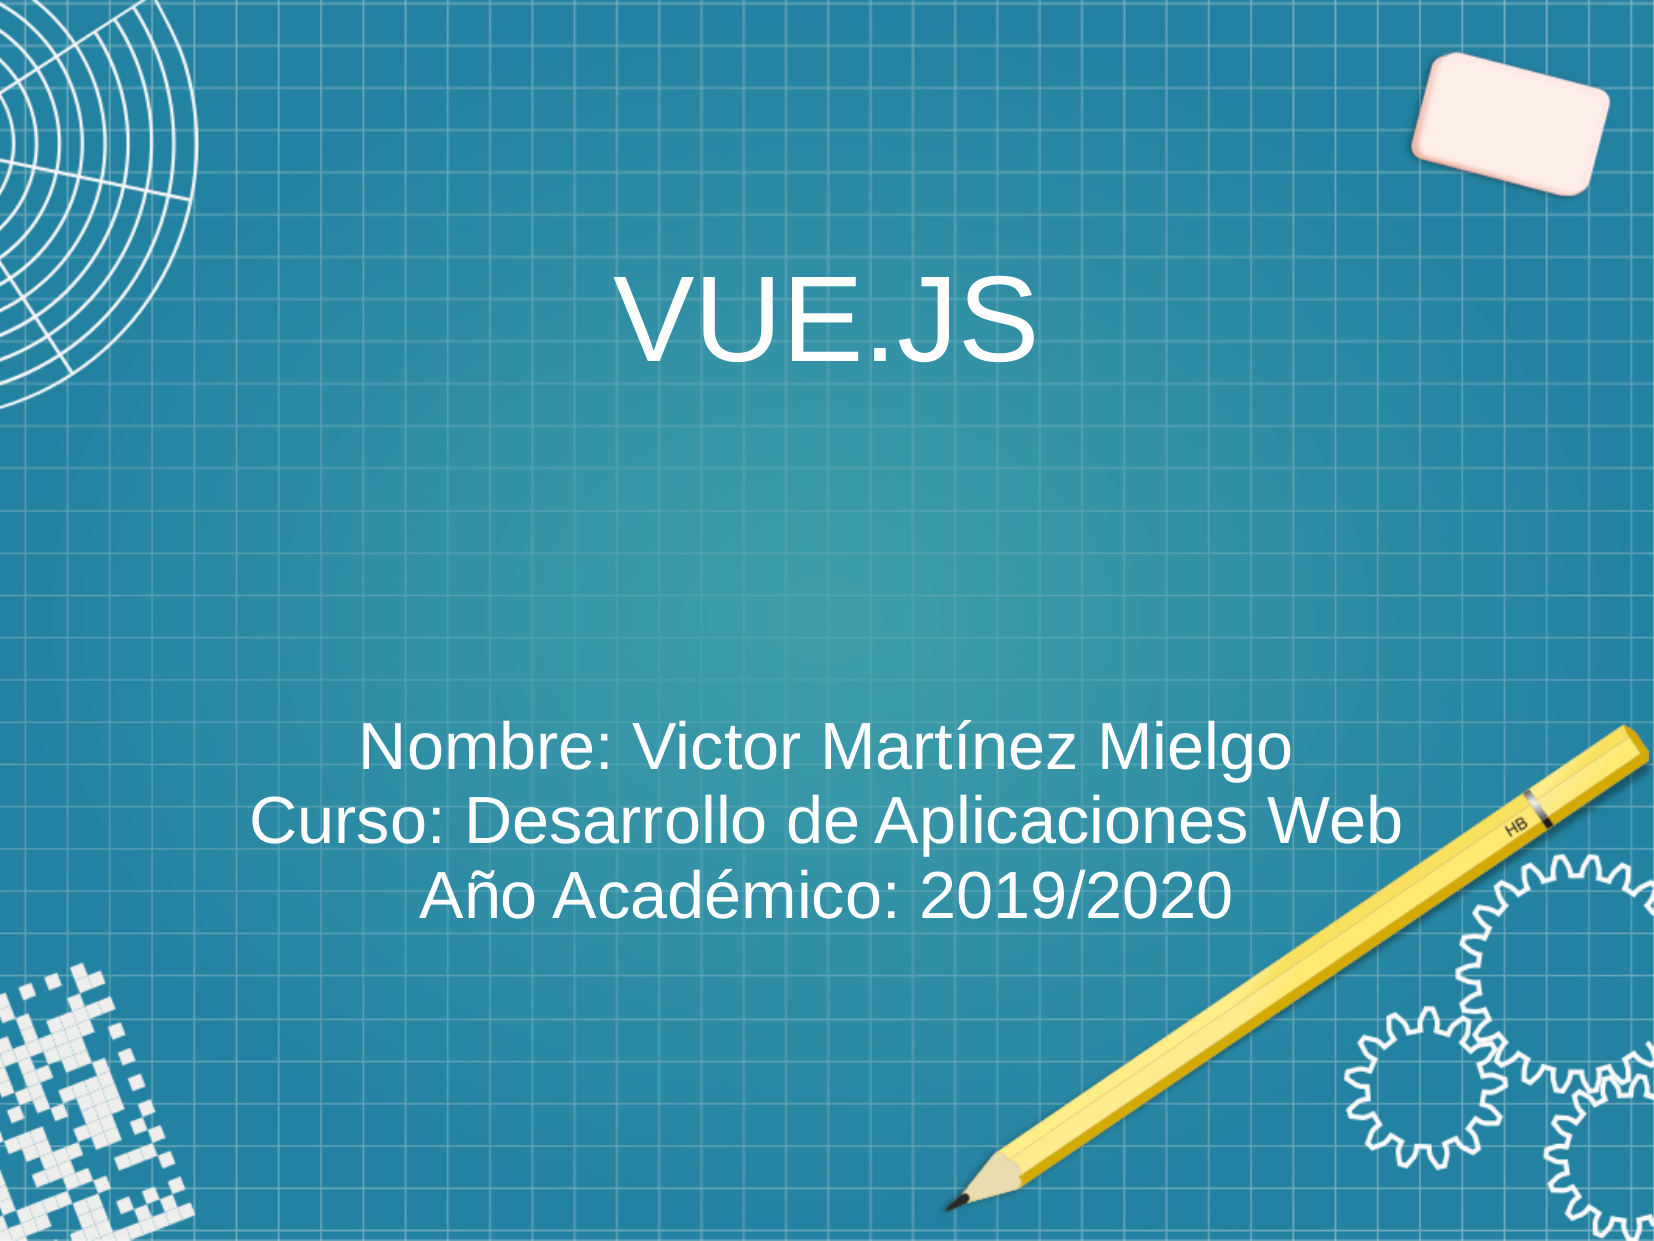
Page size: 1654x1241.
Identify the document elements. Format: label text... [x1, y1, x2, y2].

subtitle Nombre: Victor Martínez Mielgo Curso: Desarrollo de Aplicaciones Web Año Académico: 2019/2020 [82, 519, 1571, 1123]
title VUE.JS [82, 177, 1571, 461]
picture [0, 0, 1654, 1241]
